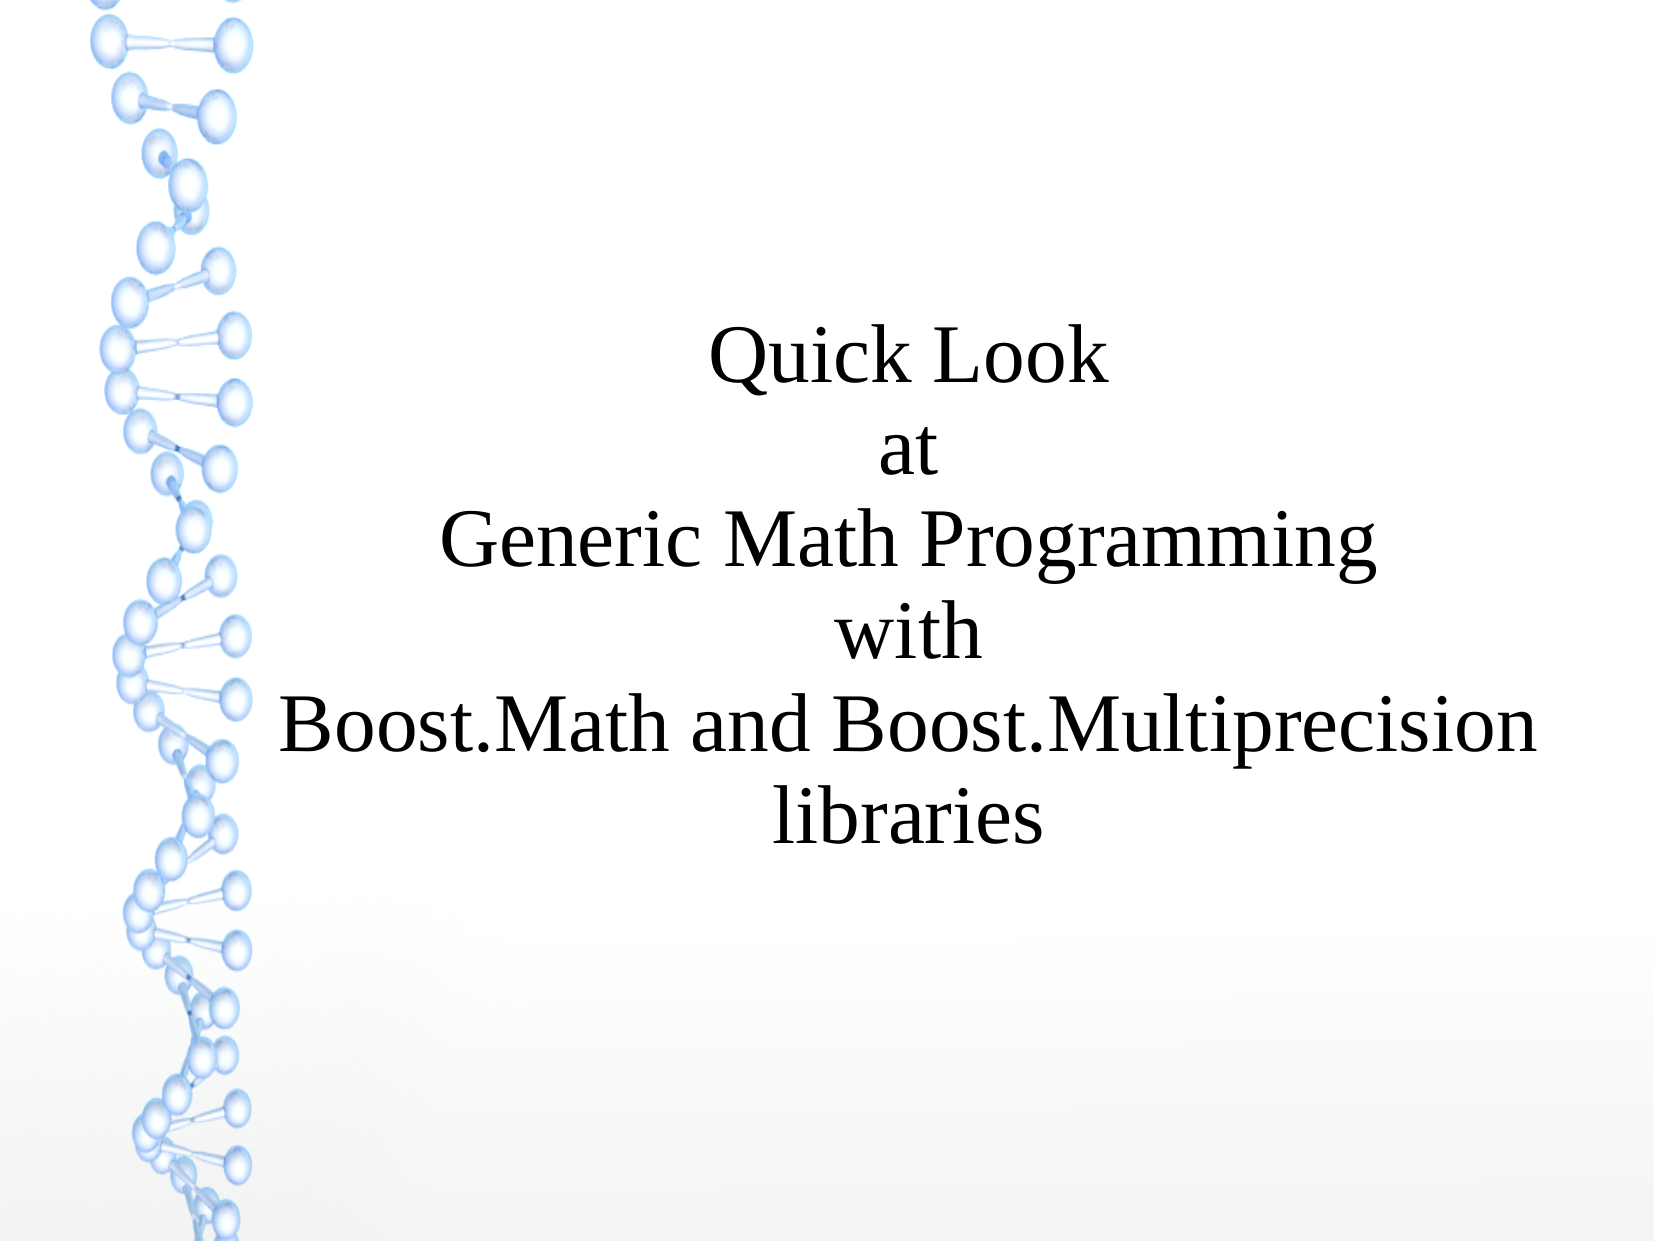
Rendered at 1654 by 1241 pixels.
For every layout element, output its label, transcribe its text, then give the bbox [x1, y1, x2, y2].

subtitle Quick Look at Generic Math Programming with Boost.Math and Boost.Multiprecision libraries [165, 225, 1654, 945]
picture [0, 0, 1654, 1241]
